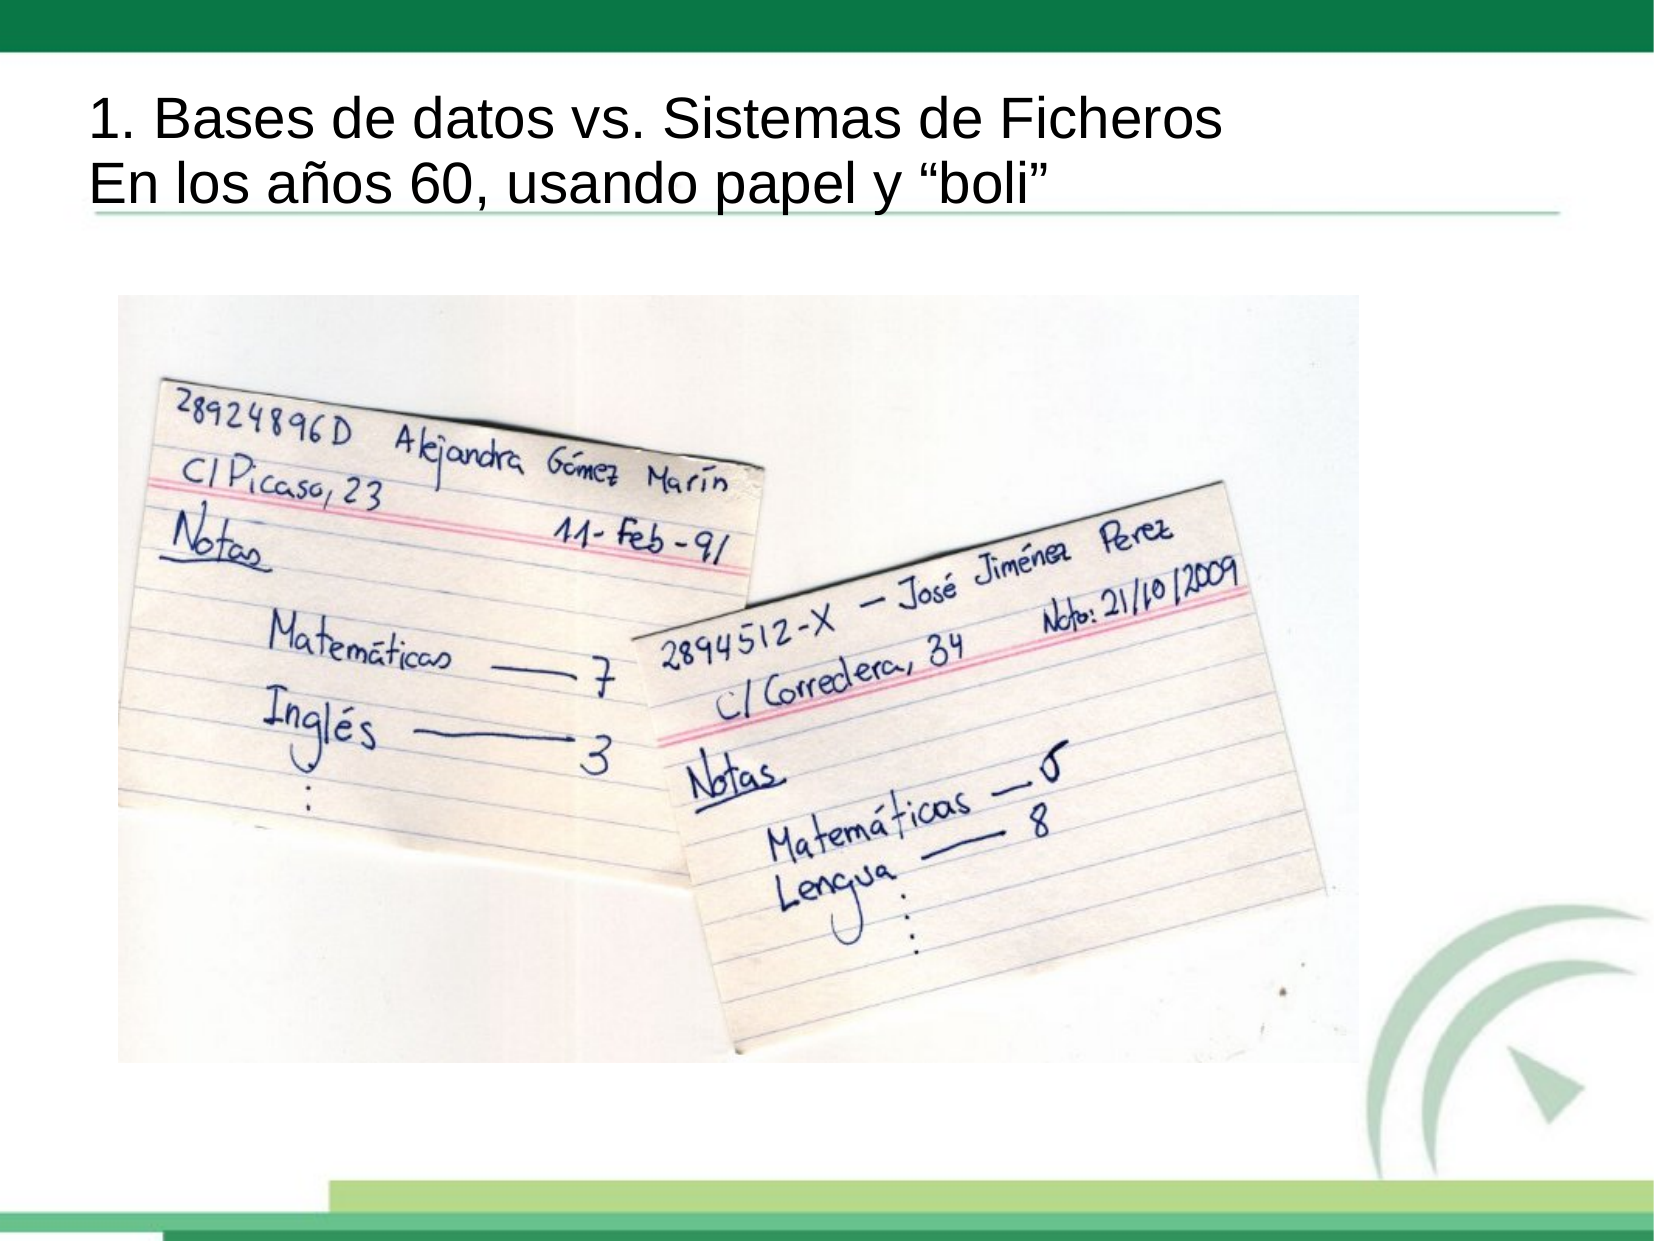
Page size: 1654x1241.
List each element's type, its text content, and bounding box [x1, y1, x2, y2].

title 1. Bases de datos vs. Sistemas de Ficheros En los años 60, usando papel y “boli” [88, 54, 1577, 247]
subtitle [82, 297, 1571, 1102]
picture [0, 0, 1654, 1241]
